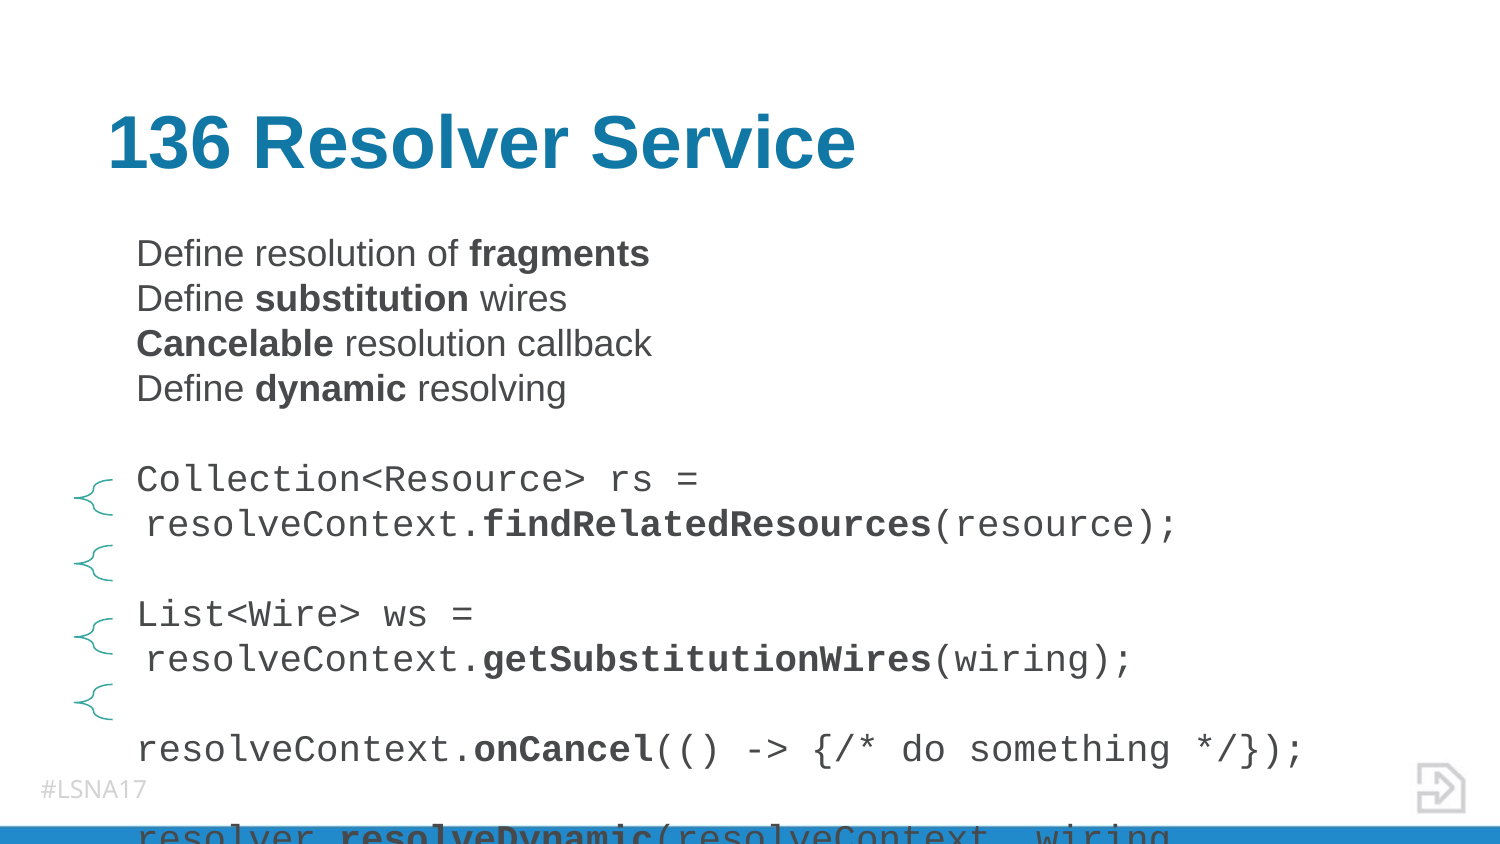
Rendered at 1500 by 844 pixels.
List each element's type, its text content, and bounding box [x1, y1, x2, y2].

title 136 Resolver Service [92, 107, 1200, 170]
picture [599, 834, 603, 844]
picture [0, 0, 1500, 844]
picture [368, 834, 377, 839]
picture [749, 833, 760, 844]
picture [1154, 833, 1164, 844]
picture [164, 833, 175, 839]
picture [480, 834, 489, 839]
picture [862, 833, 873, 844]
picture [817, 833, 828, 839]
picture [413, 834, 421, 844]
picture [549, 835, 556, 844]
picture [277, 833, 288, 839]
picture [209, 833, 220, 844]
picture [885, 833, 894, 844]
picture [929, 833, 940, 839]
picture [704, 833, 715, 839]
list Define resolution of fragments Define substitution wires Cancelable resolution callback Define dynamic resolving Collection<Resource> rs = resolveContext.findRelatedResources(resource); List<Wire> ws = resolveContext.getSubstitutionWires(wiring); resolveContext.onCancel(() -> {/* do something */}); resolver.resolveDynamic(resolveContext, wiring, requirement); [92, 214, 1393, 746]
picture [504, 830, 512, 844]
picture [1133, 833, 1142, 844]
